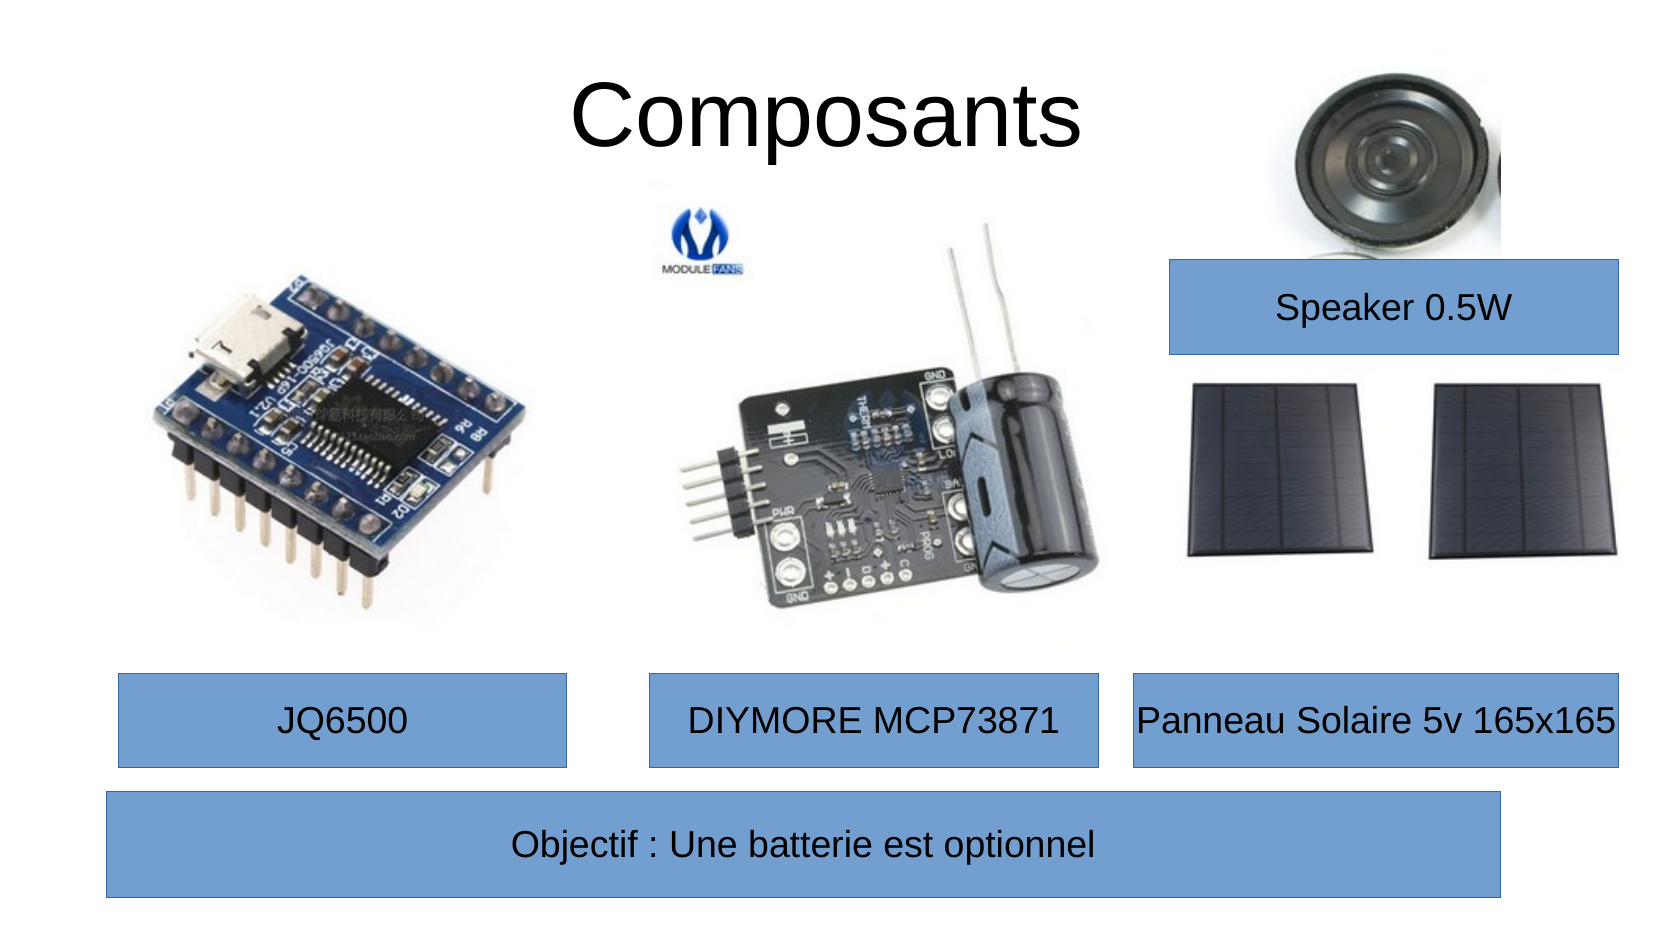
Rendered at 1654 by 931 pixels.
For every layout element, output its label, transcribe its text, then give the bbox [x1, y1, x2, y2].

picture [59, 212, 573, 626]
text_box Panneau Solaire 5v 165x165 [1133, 673, 1619, 768]
title Composants [82, 37, 1571, 193]
text_box Speaker 0.5W [1169, 259, 1619, 355]
text_box Objectif : Une batterie est optionnel [106, 791, 1501, 898]
picture [578, 181, 1120, 650]
text_box DIYMORE MCP73871 [649, 673, 1099, 768]
text_box JQ6500 [118, 673, 567, 768]
picture [1152, 366, 1638, 582]
picture [1263, 47, 1501, 259]
